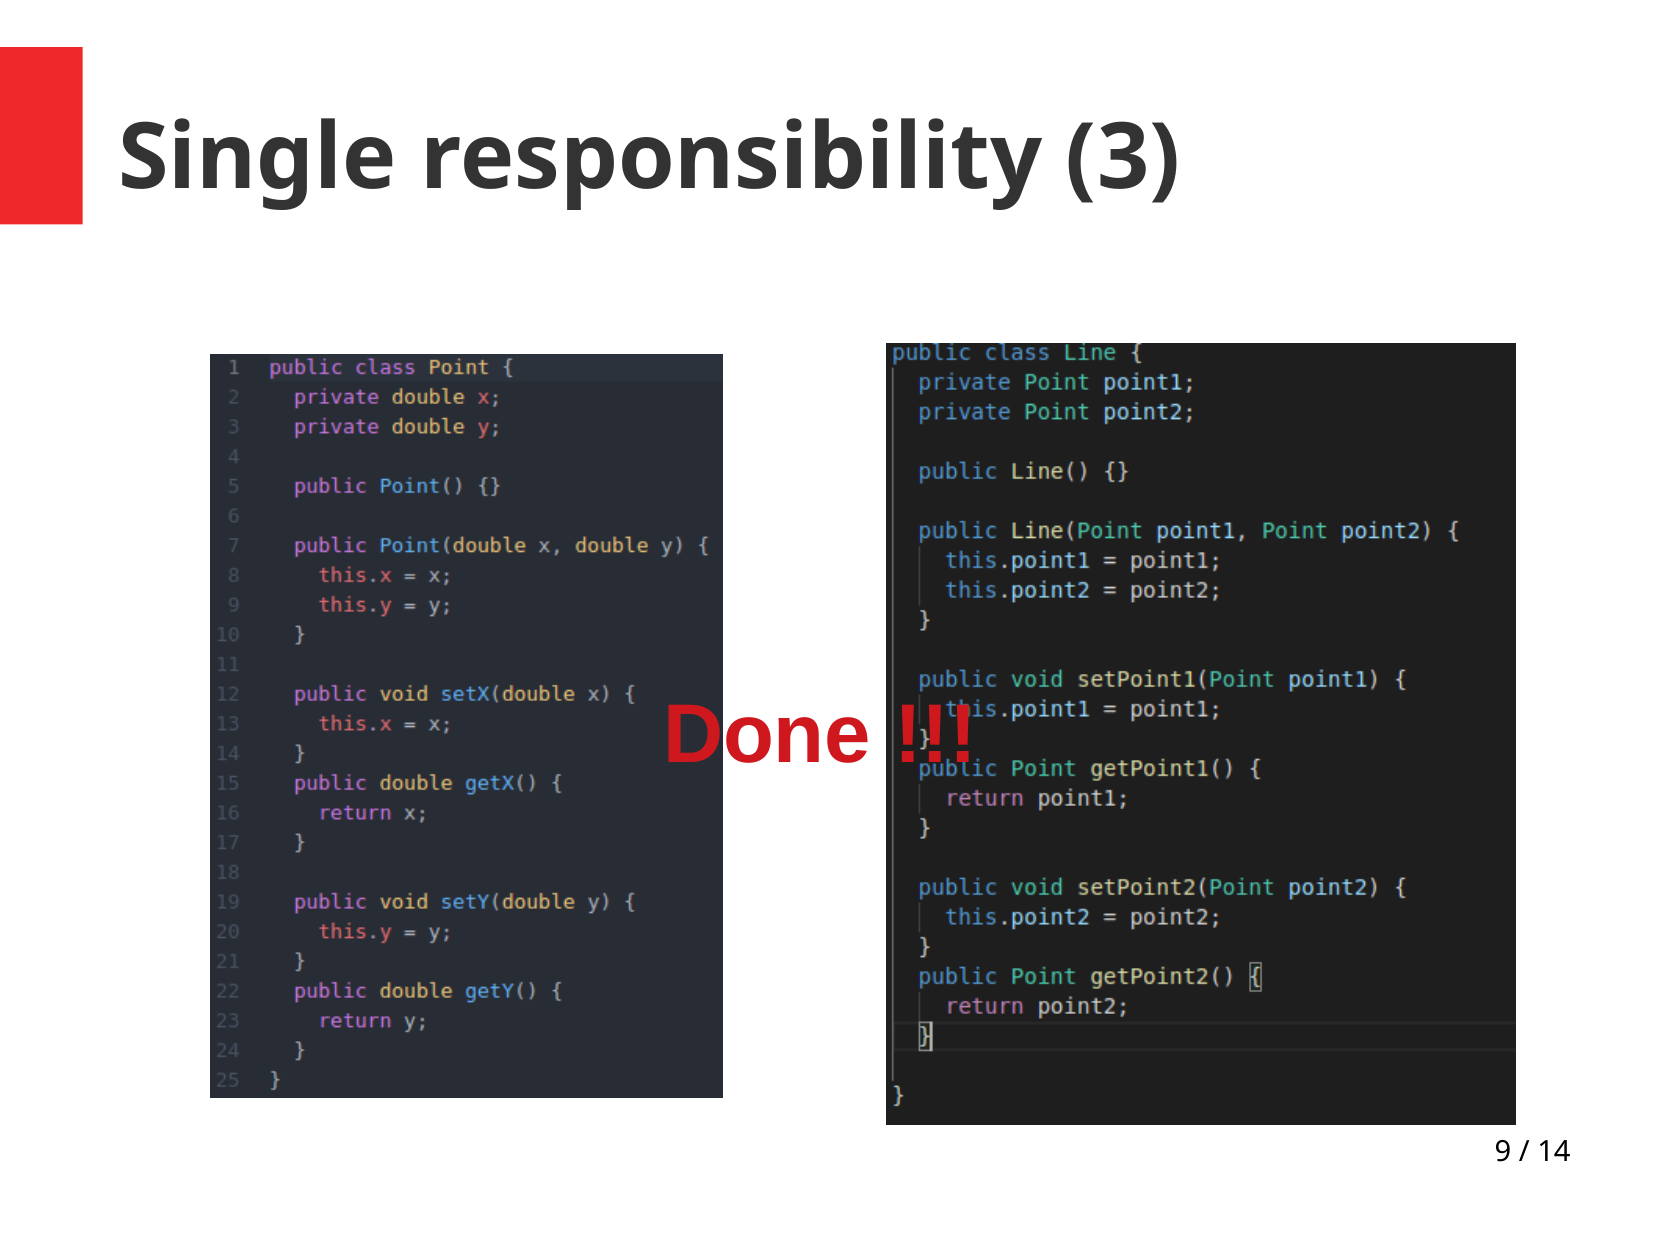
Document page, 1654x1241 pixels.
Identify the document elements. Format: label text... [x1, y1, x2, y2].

text_box Done !!! [150, 343, 1456, 1124]
picture [886, 343, 1516, 1126]
title Single responsibility (3) [118, 49, 1571, 257]
